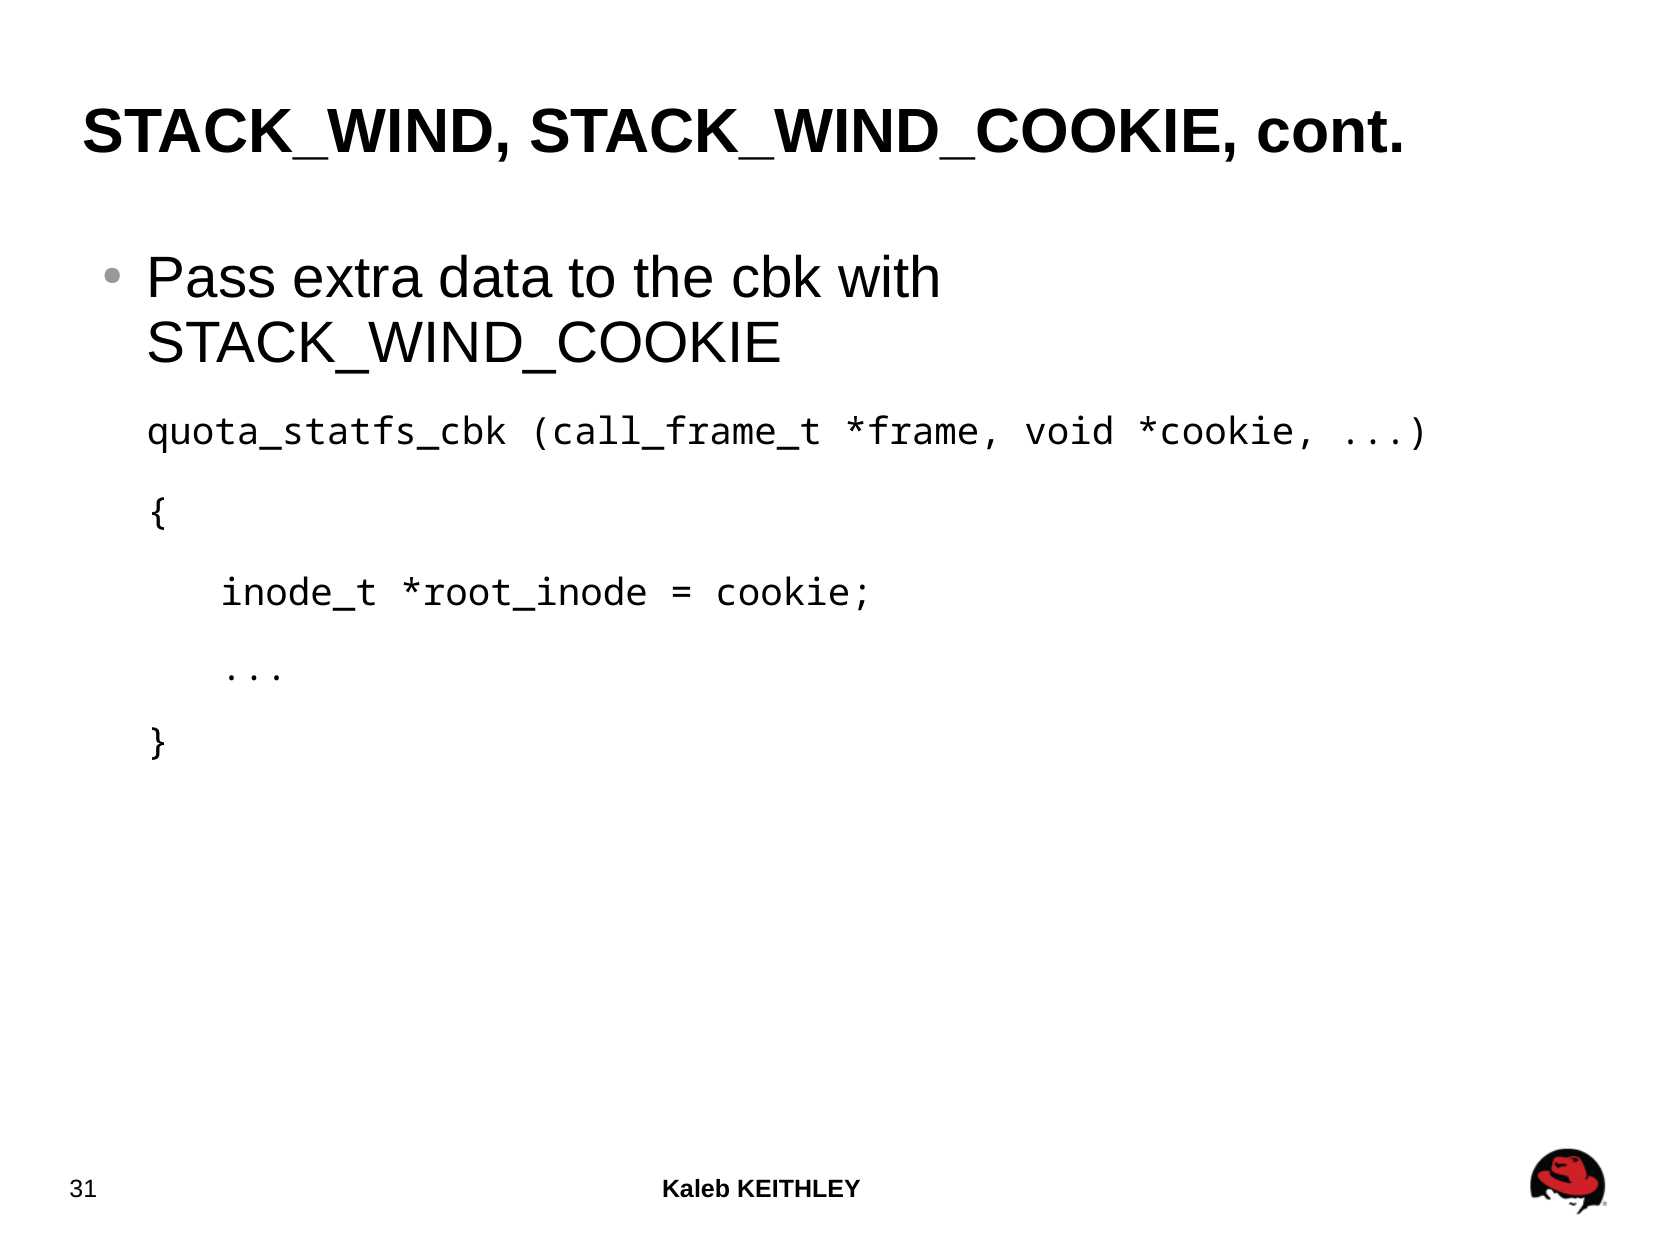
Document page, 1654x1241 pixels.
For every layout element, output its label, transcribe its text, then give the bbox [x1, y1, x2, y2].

list Pass extra data to the cbk with STACK_WIND_COOKIE quota_statfs_cbk (call_frame_t *frame, void *cookie, ...) { inode_t *root_inode = cookie; ... } [86, 244, 1576, 1039]
picture [1529, 1146, 1613, 1224]
title STACK_WIND, STACK_WIND_COOKIE, cont. [82, 37, 1571, 226]
